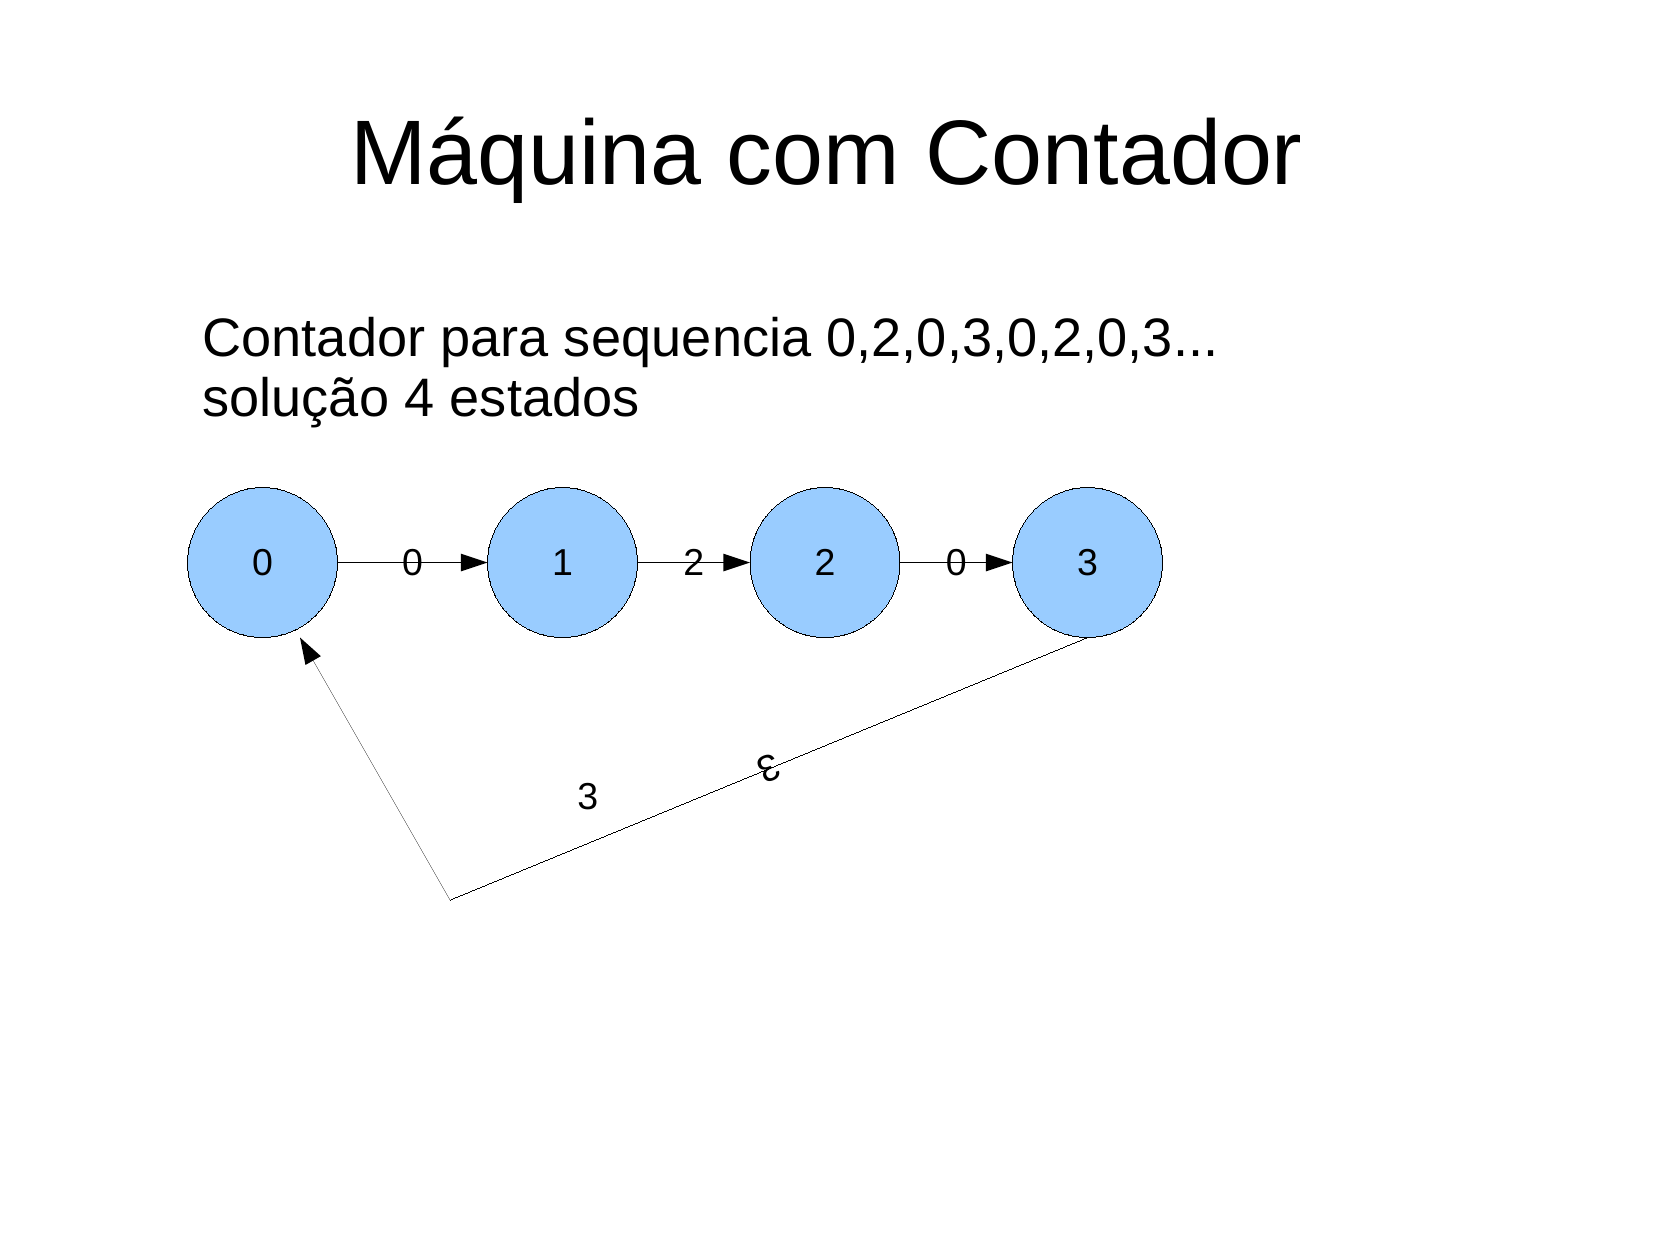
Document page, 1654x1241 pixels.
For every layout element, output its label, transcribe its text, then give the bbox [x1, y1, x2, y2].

text_box 3 [1012, 487, 1163, 638]
text_box 3 [562, 768, 613, 826]
text_box 0 [187, 487, 338, 638]
title Máquina com Contador [82, 49, 1571, 257]
text_box 2 [750, 487, 900, 638]
text_box 1 [487, 487, 638, 638]
text_box Contador para sequencia 0,2,0,3,0,2,0,3... solução 4 estados [187, 300, 1235, 436]
